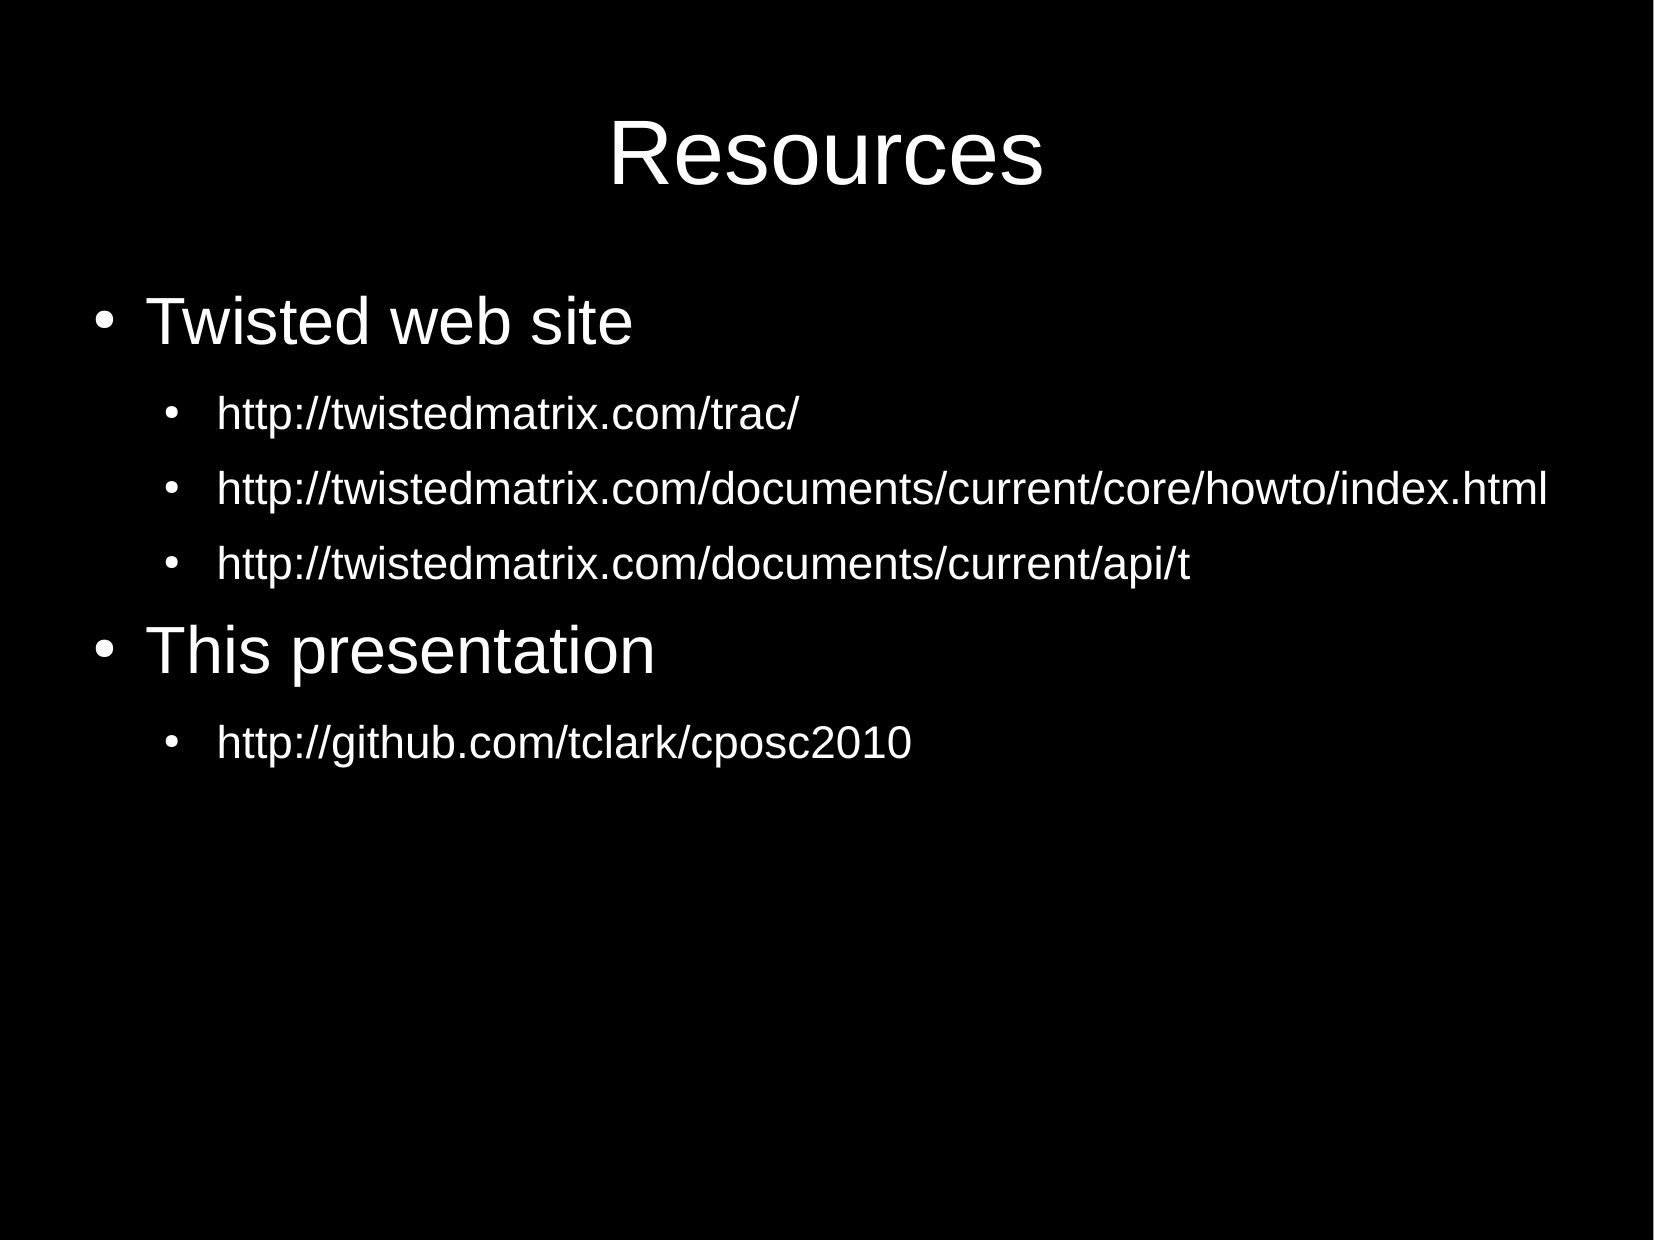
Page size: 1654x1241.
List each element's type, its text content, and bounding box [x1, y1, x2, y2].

title Resources [82, 56, 1571, 250]
list Twisted web site http://twistedmatrix.com/trac/ http://twistedmatrix.com/documents/current/core/howto/index.html http://twistedmatrix.com/documents/current/api/t This presentation http://github.com/tclark/cposc2010 [75, 283, 1564, 1088]
